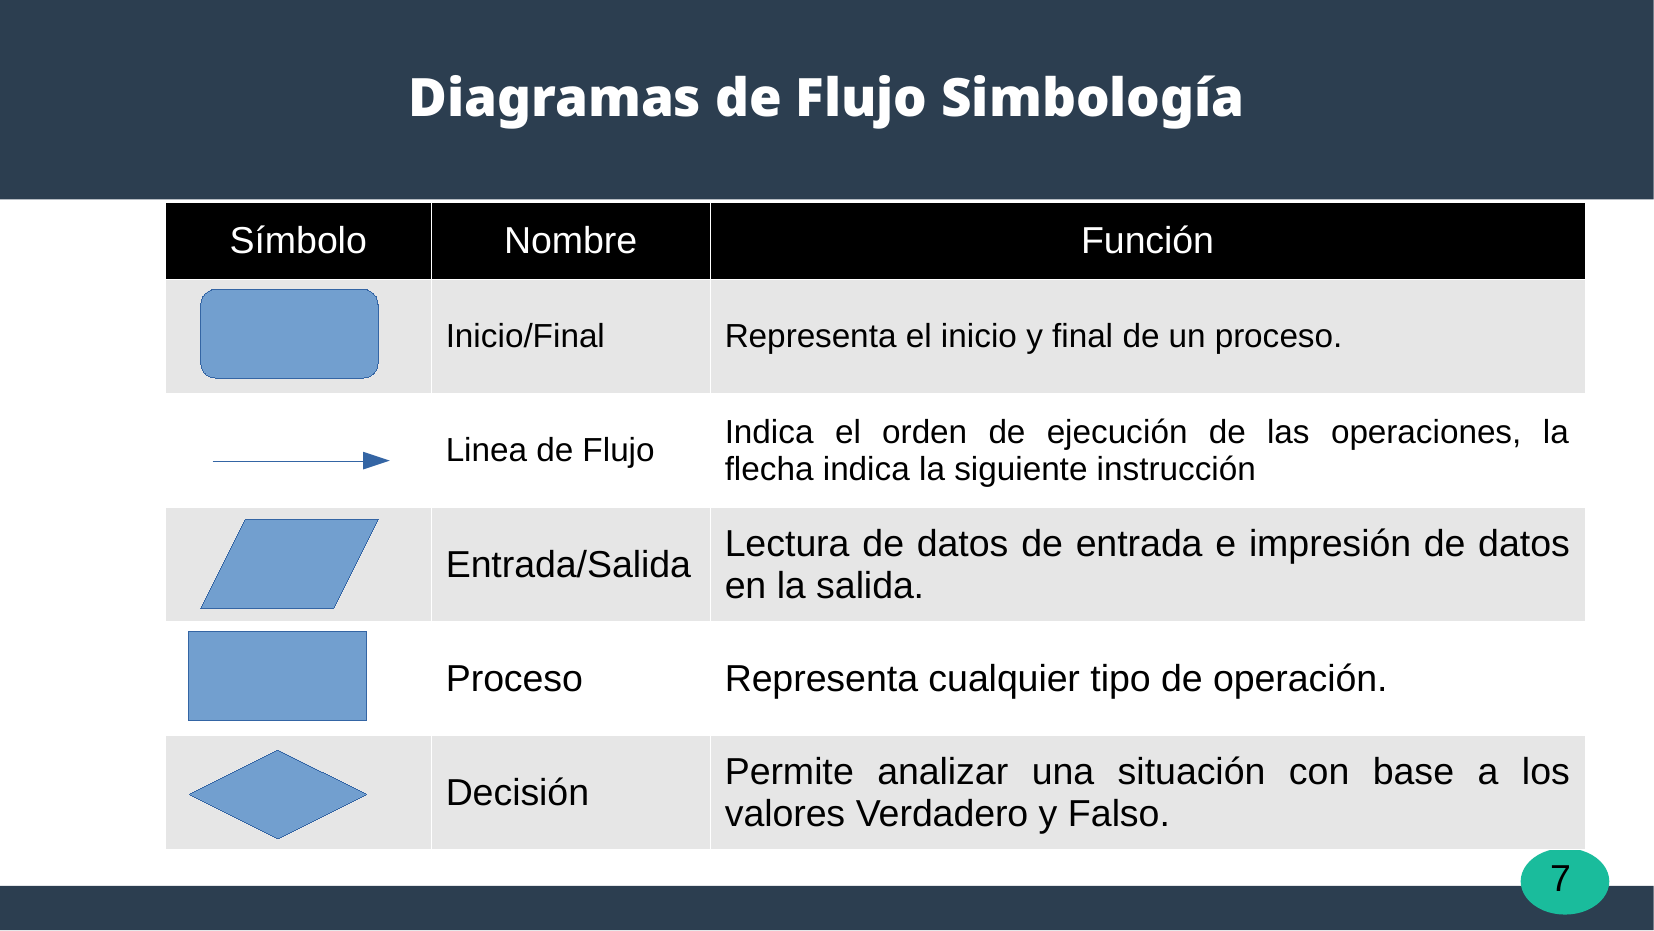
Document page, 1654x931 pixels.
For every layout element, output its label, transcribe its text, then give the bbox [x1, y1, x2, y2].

table_cell Proceso [432, 622, 710, 735]
table_cell [166, 394, 431, 507]
text_box [189, 750, 367, 839]
table_cell Entrada/Salida [432, 508, 710, 621]
text_box 7 [1535, 850, 1612, 921]
table_cell Inicio/Final [432, 280, 710, 393]
table_cell [166, 736, 431, 849]
title Diagramas de Flujo Simbología [59, 37, 1595, 156]
table_cell | [166, 280, 431, 393]
table_cell [166, 622, 431, 735]
table_cell Representa cualquier tipo de operación. [711, 622, 1585, 735]
table_cell Linea de Flujo [432, 394, 710, 507]
table_cell Decisión [432, 736, 710, 849]
table_cell Representa el inicio y final de un proceso. [711, 280, 1585, 393]
table_cell [166, 508, 431, 621]
text_box [200, 519, 379, 609]
table_cell Permite analizar una situación con base a los valores Verdadero y Falso. [711, 736, 1585, 849]
table_cell Indica el orden de ejecución de las operaciones, la flecha indica la siguiente instrucción [711, 394, 1585, 507]
table_header Función [711, 203, 1585, 279]
text_box [200, 289, 379, 379]
table_cell Lectura de datos de entrada e impresión de datos en la salida. [711, 508, 1585, 621]
text_box [188, 631, 367, 721]
table_header Símbolo [166, 203, 431, 279]
table_header Nombre [432, 203, 710, 279]
